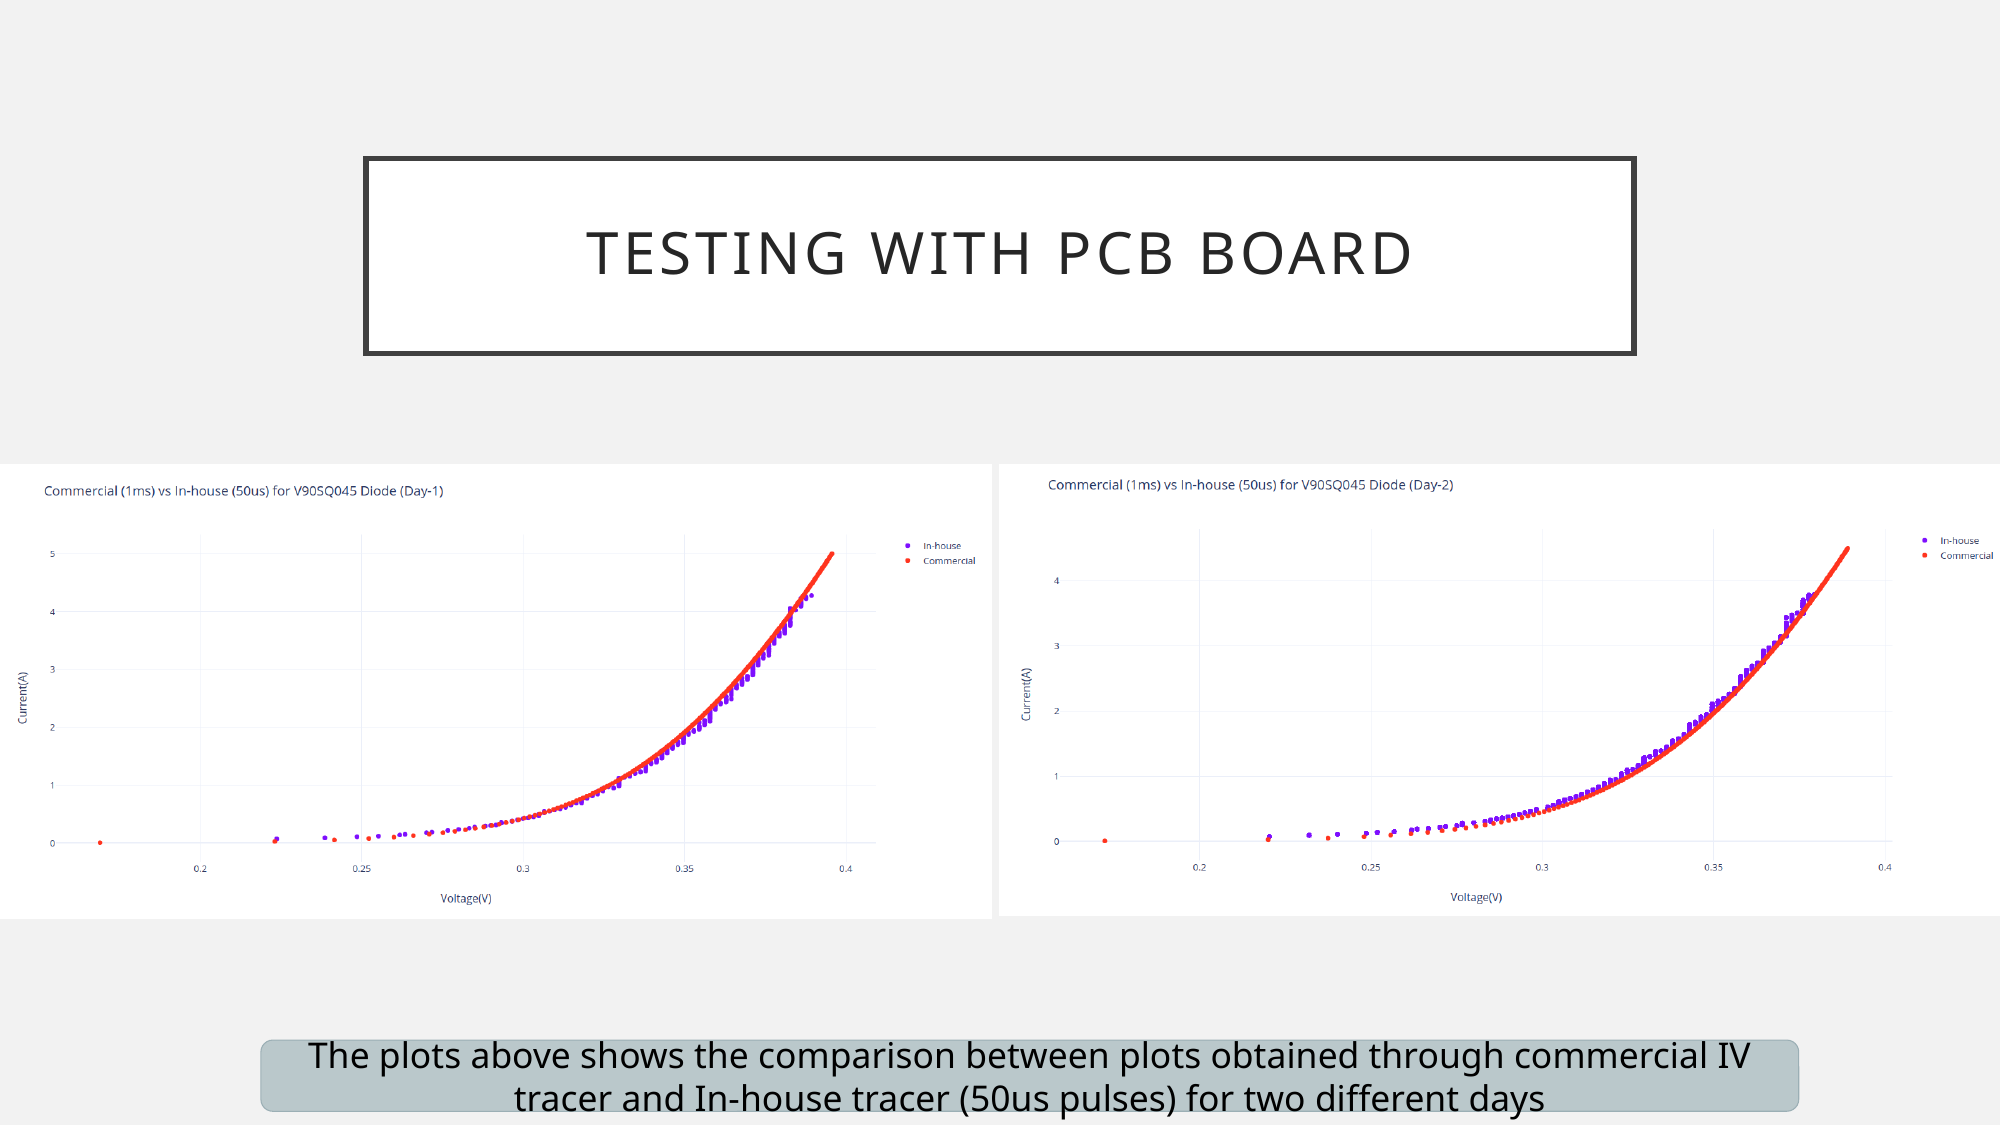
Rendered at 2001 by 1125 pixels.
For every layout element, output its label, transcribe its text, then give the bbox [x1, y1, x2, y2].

picture [0, 464, 992, 919]
title Testing with pcb board [366, 158, 1634, 354]
picture [999, 464, 2000, 916]
text_box The plots above shows the comparison between plots obtained through commercial IV tracer and In-house tracer (50us pulses) for two different days [260, 1040, 1799, 1112]
